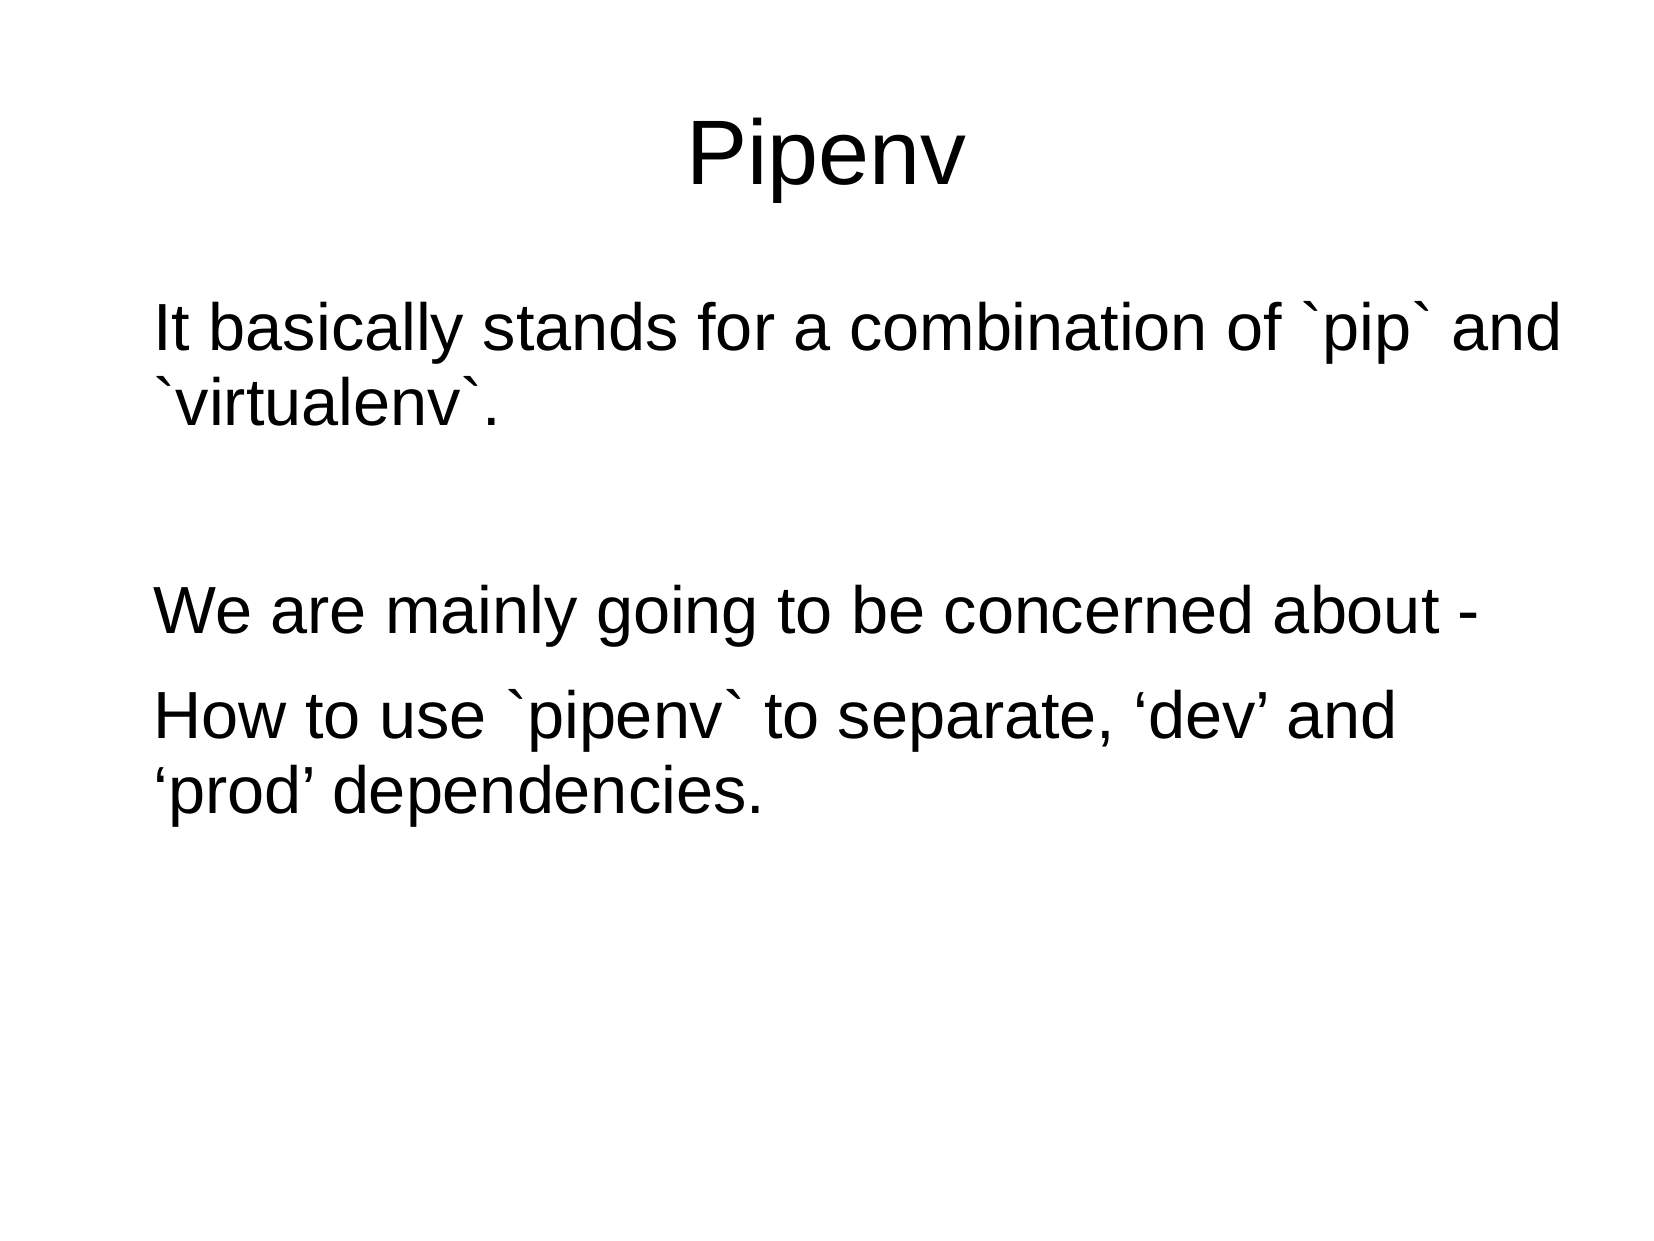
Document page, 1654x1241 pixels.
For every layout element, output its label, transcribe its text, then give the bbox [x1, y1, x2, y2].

list It basically stands for a combination of `pip` and `virtualenv`. We are mainly going to be concerned about - How to use `pipenv` to separate, ‘dev’ and ‘prod’ dependencies. [82, 290, 1571, 1010]
title Pipenv [82, 49, 1571, 257]
